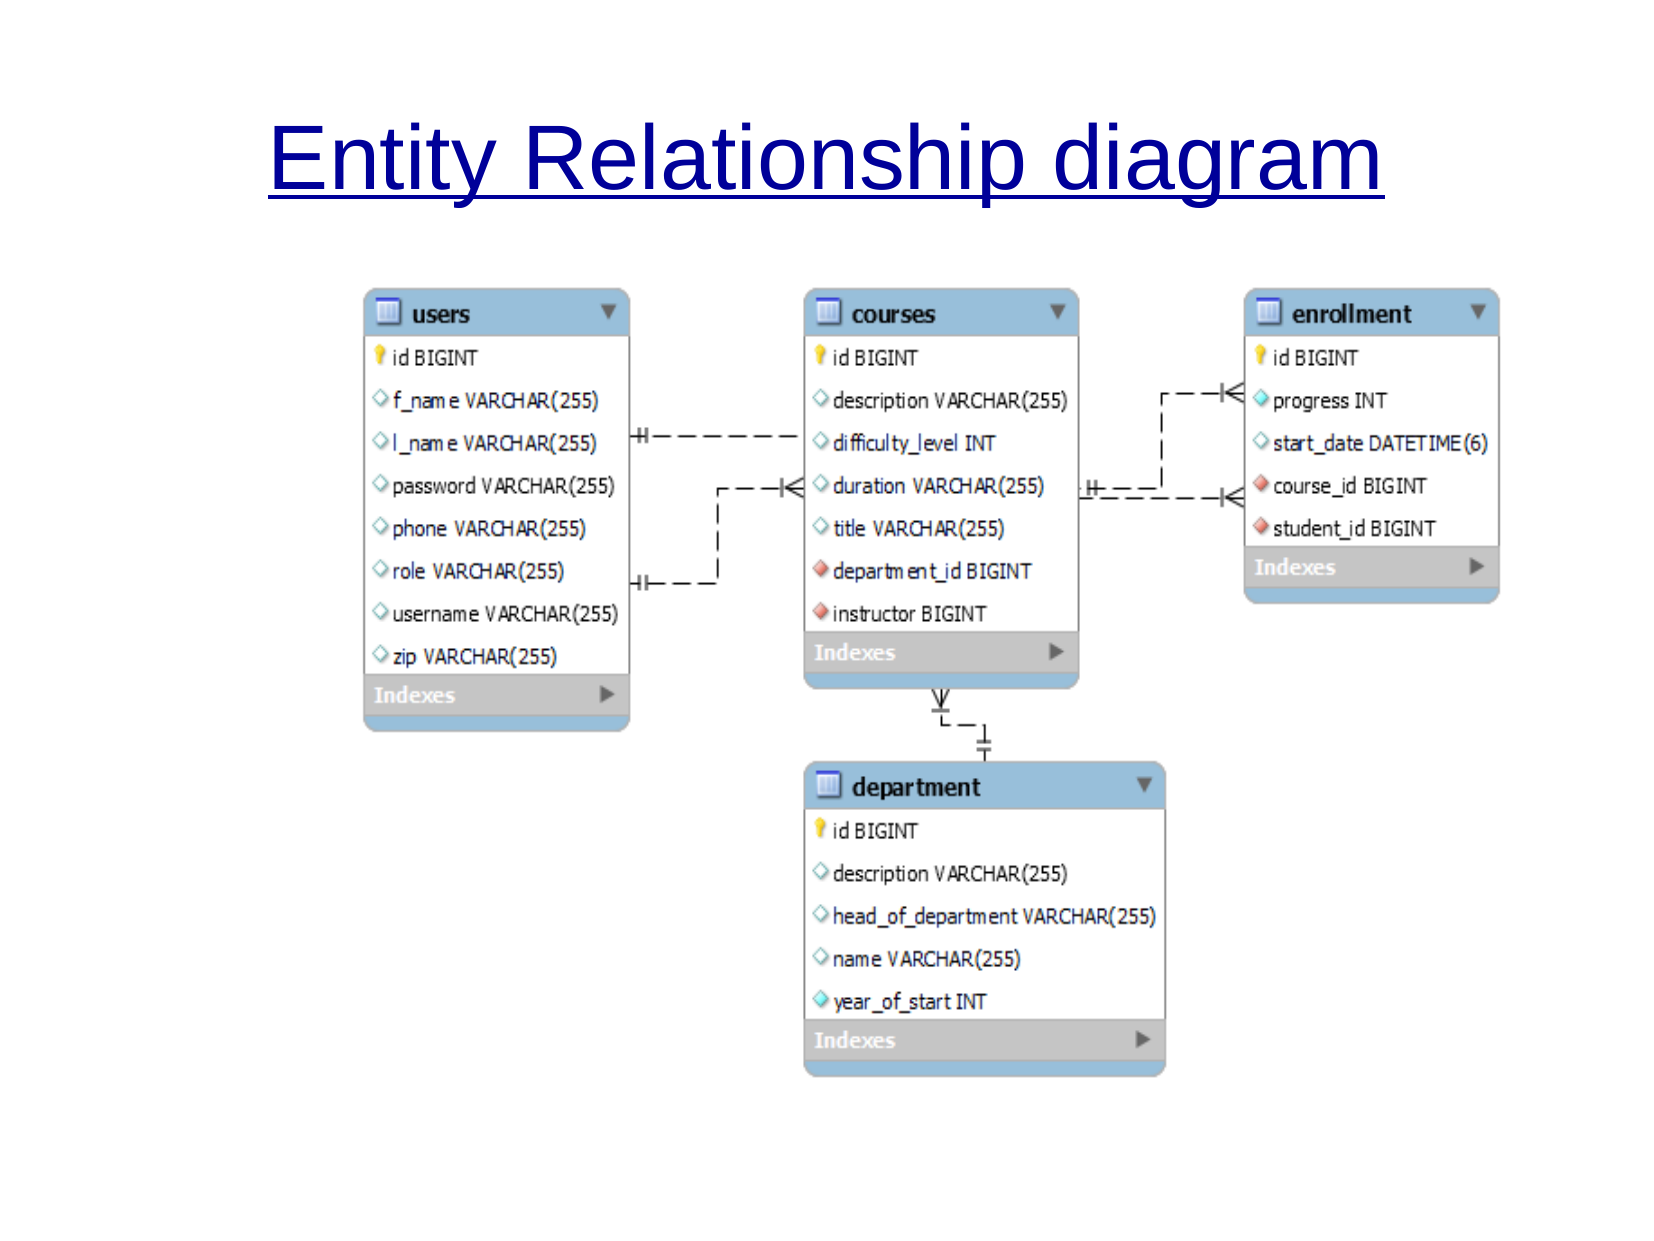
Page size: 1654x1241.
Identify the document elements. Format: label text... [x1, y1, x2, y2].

picture [360, 269, 1531, 1096]
title Entity Relationship diagram [82, 49, 1571, 257]
